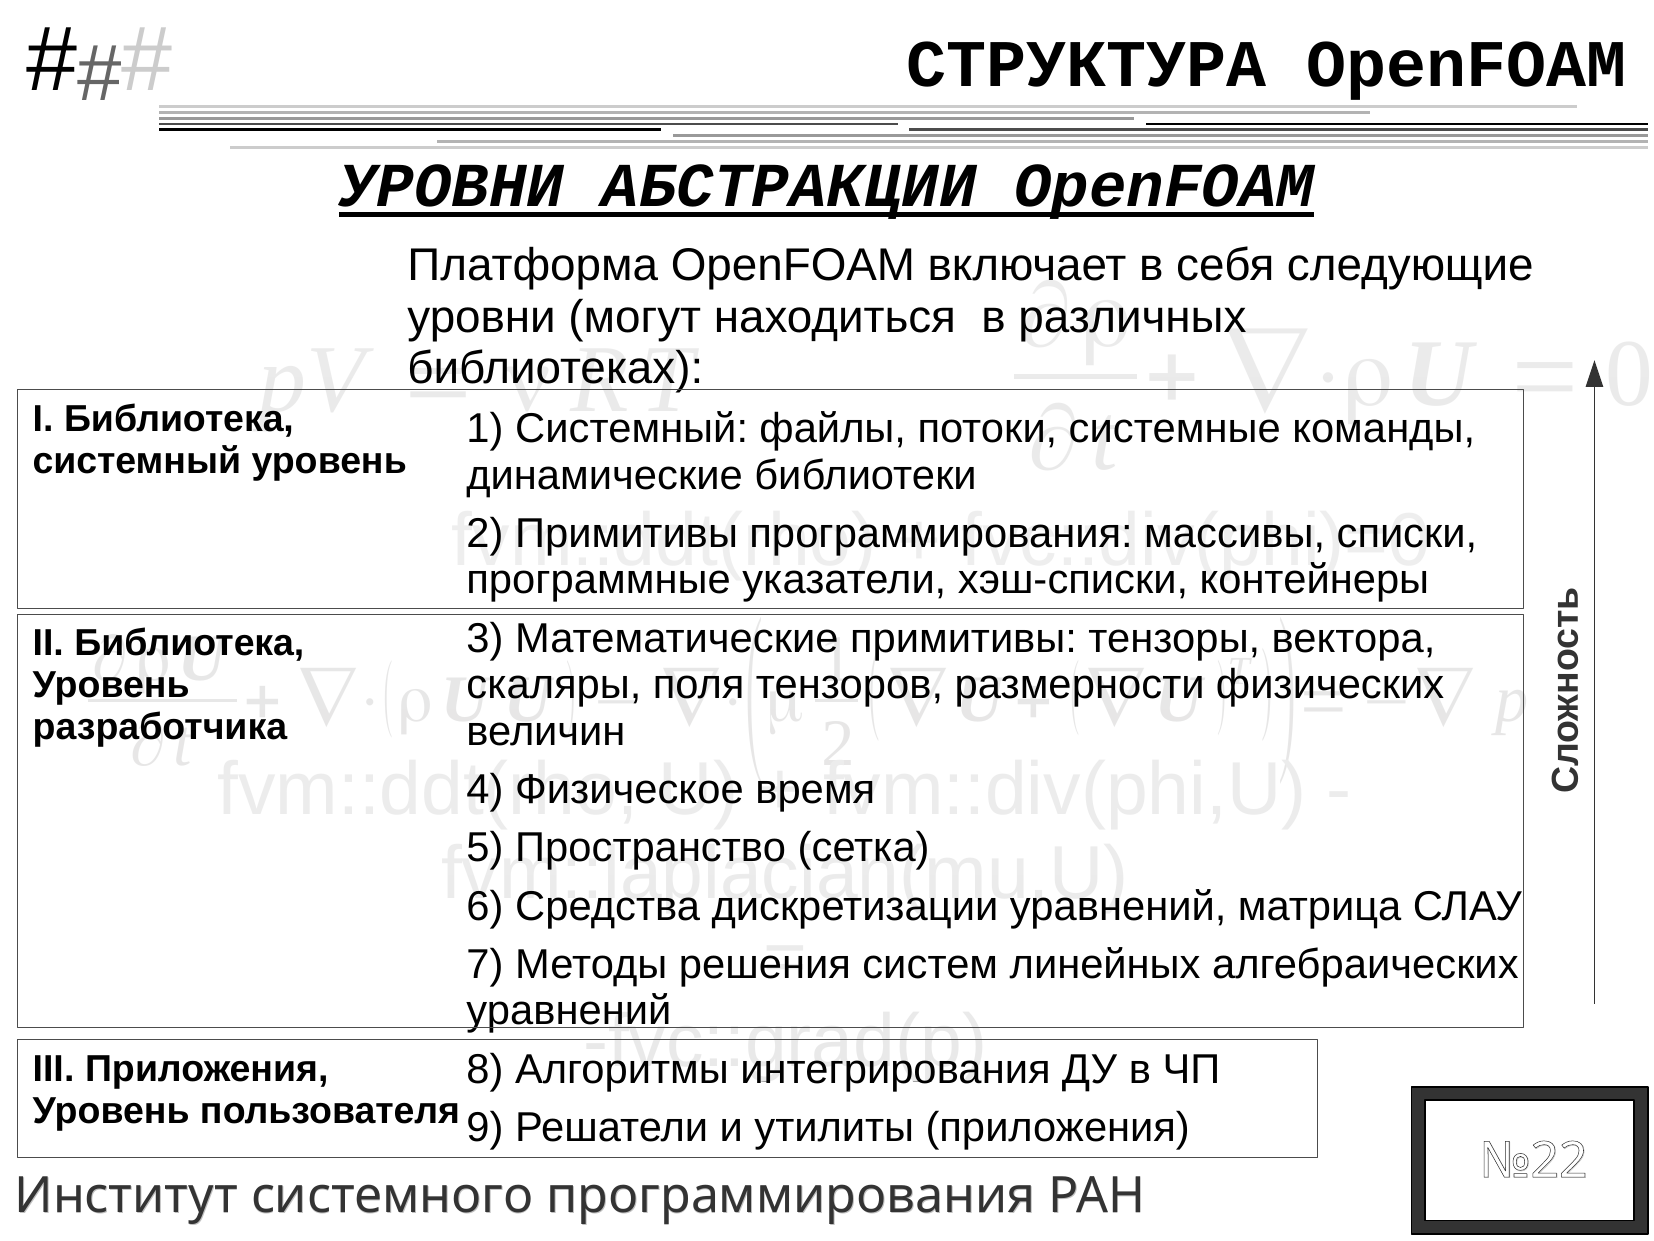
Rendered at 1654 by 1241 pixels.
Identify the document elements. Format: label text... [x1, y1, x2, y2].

text_box Сложность [1536, 559, 1594, 809]
text_box Платформа OpenFOAM включает в себя следующие уровни (могут находиться в различных библиотеках): 1) Системный: файлы, потоки, системные команды, динамические библиотеки 2) Примитивы программирования: массивы, списки, программные указатели, хэш-списки, контейнеры 3) Математические примитивы: тензоры, вектора, скаляры, поля тензоров, размерности физических величин 4) Физическое время 5) Пространство (сетка) 6) Средства дискретизации уравнений, матрица СЛАУ 7) Методы решения систем линейных алгебраических уравнений 8) Алгоритмы интегрирования ДУ в ЧП 9) Решатели и утилиты (приложения) [407, 239, 1536, 1151]
text_box II. Библиотека, Уровень разработчика [17, 614, 1524, 1028]
text_box III. Приложения, Уровень пользователя [17, 1039, 1317, 1158]
text_box I. Библиотека, системный уровень [17, 389, 1524, 609]
title УРОВНИ АБСТРАКЦИИ OpenFOAM [0, 135, 1654, 245]
